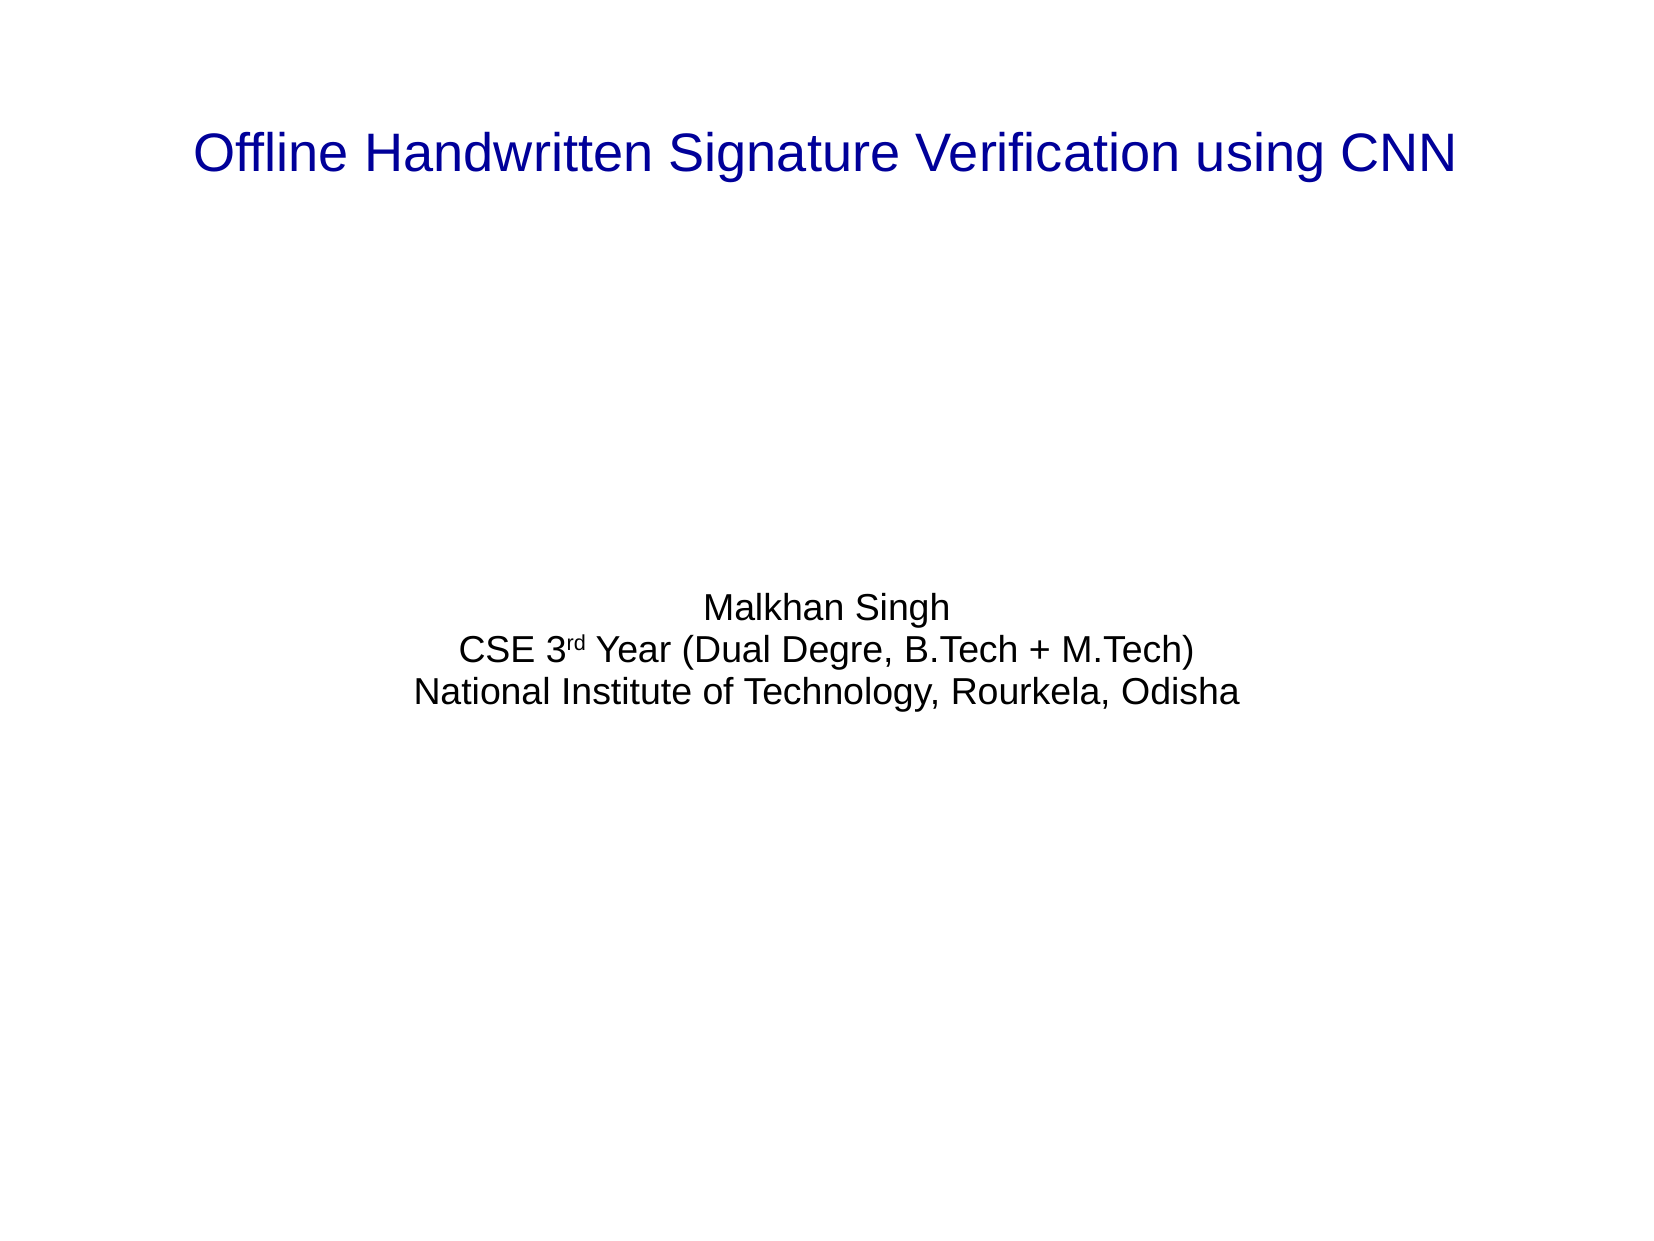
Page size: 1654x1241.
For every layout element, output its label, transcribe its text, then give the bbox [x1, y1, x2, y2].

title Offline Handwritten Signature Verification using CNN [82, 49, 1571, 257]
subtitle Malkhan Singh CSE 3rd Year (Dual Degre, B.Tech + M.Tech) National Institute of Technology, Rourkela, Odisha [82, 290, 1571, 1010]
